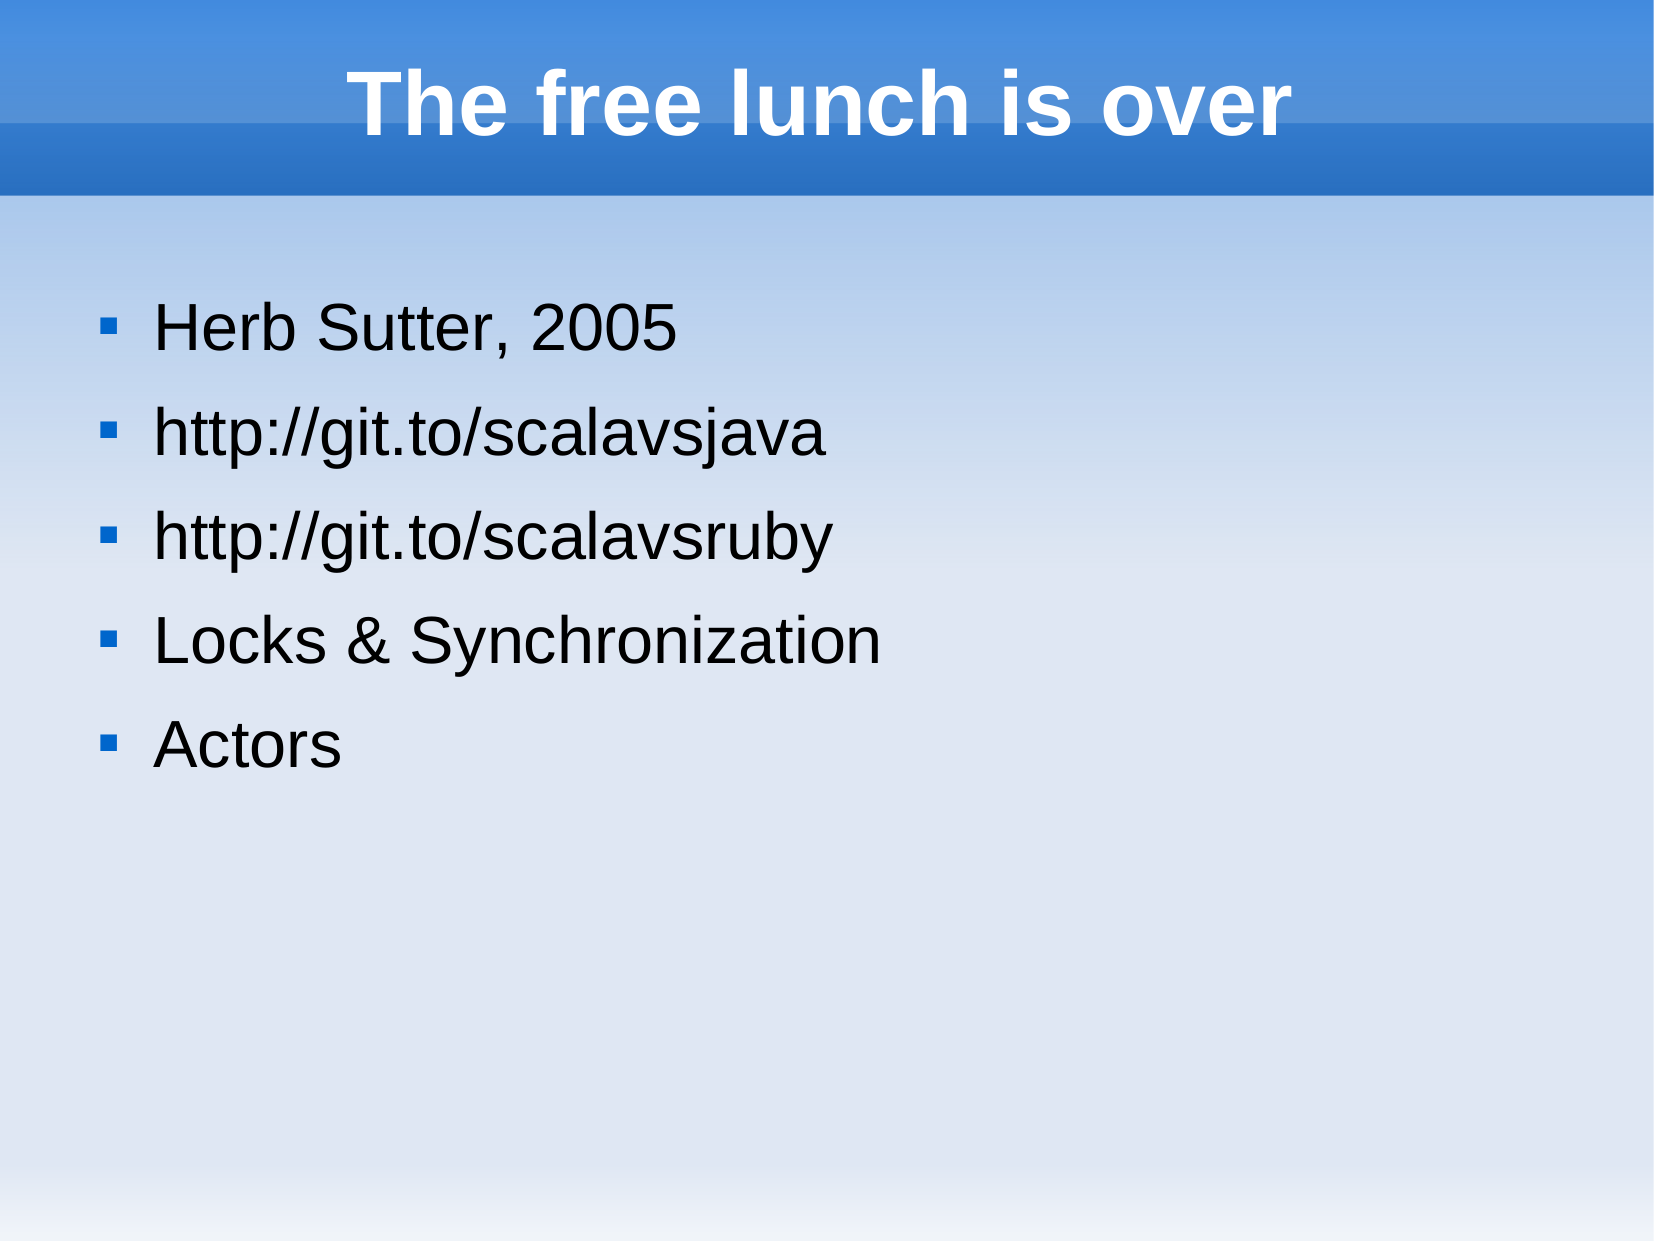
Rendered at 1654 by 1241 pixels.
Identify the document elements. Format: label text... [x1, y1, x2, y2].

list Herb Sutter, 2005 http://git.to/scalavsjava http://git.to/scalavsruby Locks & Synchronization Actors [82, 290, 1571, 1094]
title The free lunch is over [76, 7, 1565, 200]
picture [0, 0, 1654, 1241]
